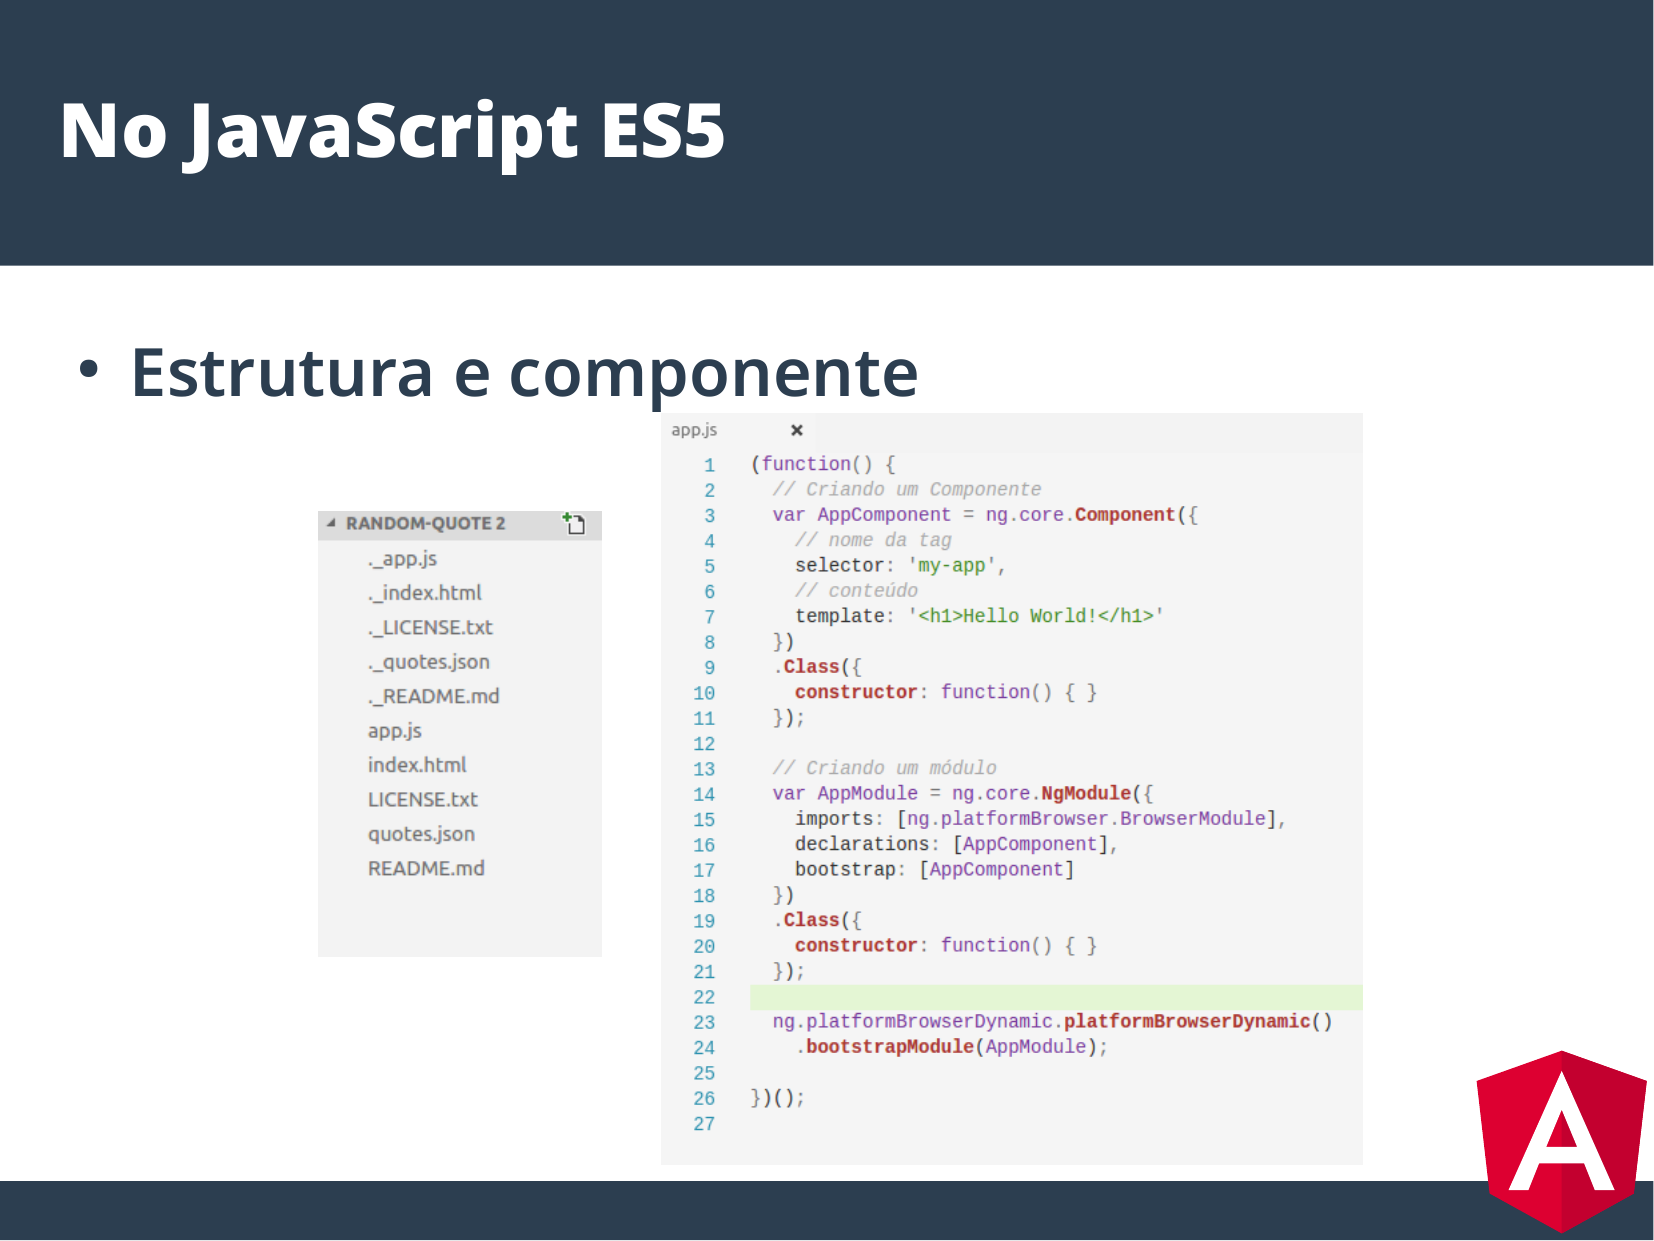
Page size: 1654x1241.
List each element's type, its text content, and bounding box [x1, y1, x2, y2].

list Estrutura e componente [59, 324, 1595, 449]
picture [661, 413, 1363, 1165]
picture [318, 511, 602, 957]
picture [1447, 1022, 1654, 1241]
title No JavaScript ES5 [59, 49, 1595, 207]
